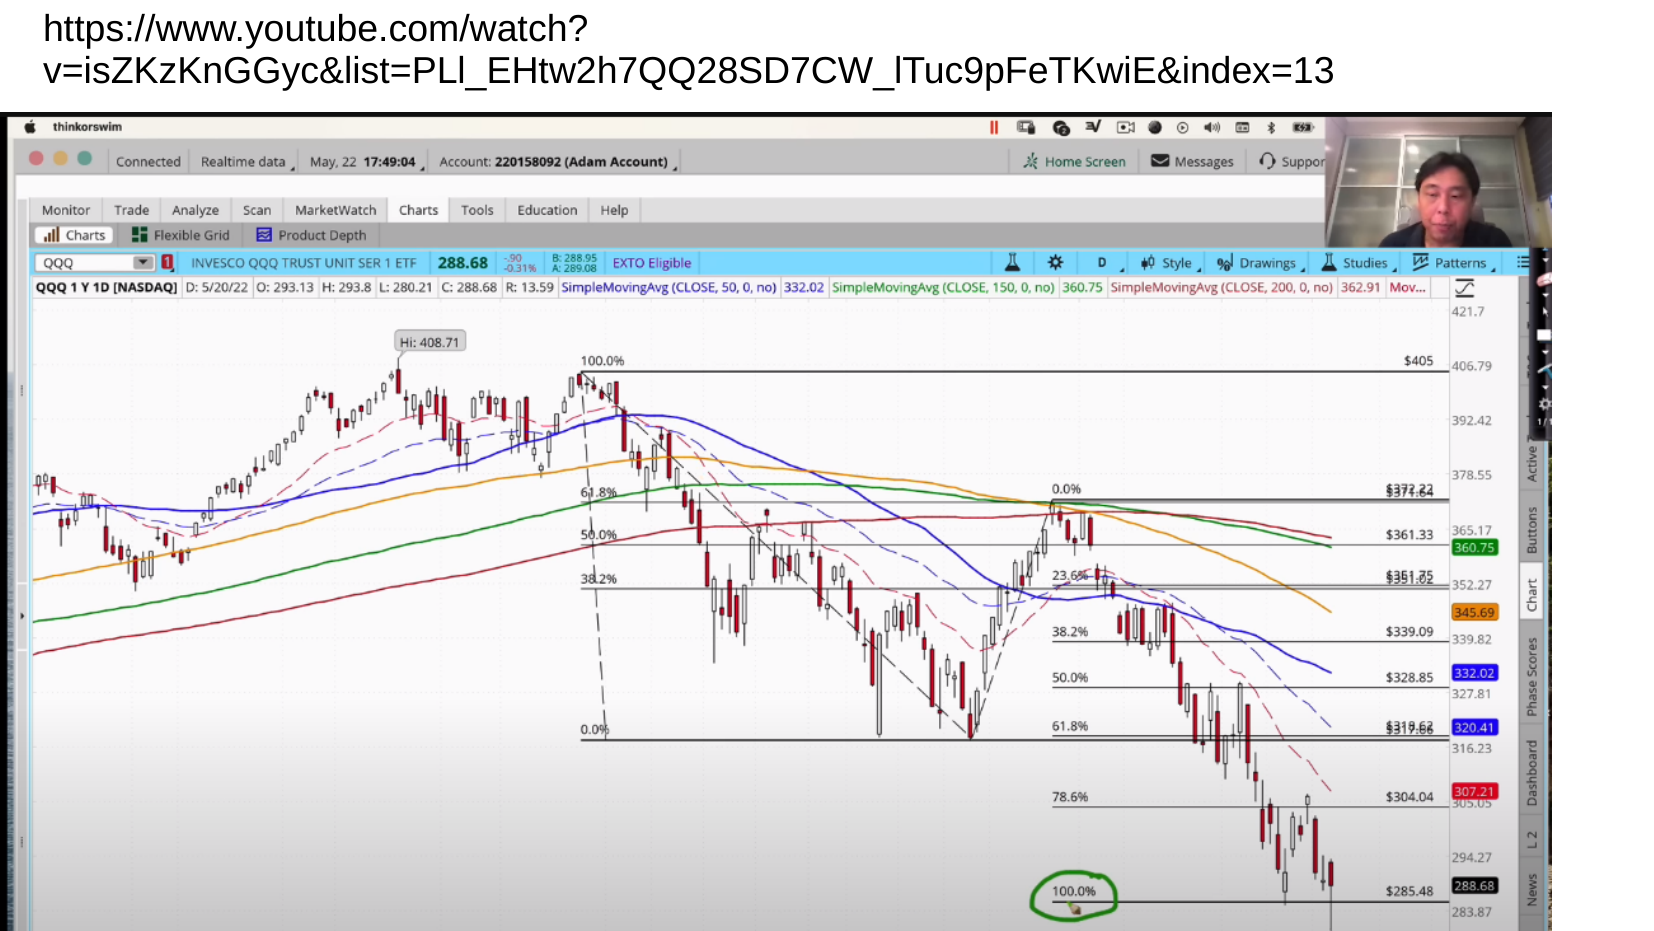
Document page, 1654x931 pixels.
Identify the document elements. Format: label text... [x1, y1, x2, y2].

text_box https://www.youtube.com/watch?v=isZKzKnGGyc&list=PLl_EHtw2h7QQ28SD7CW_lTuc9pFeTKwiE&index=13 [28, 0, 1351, 99]
picture [0, 112, 1552, 931]
